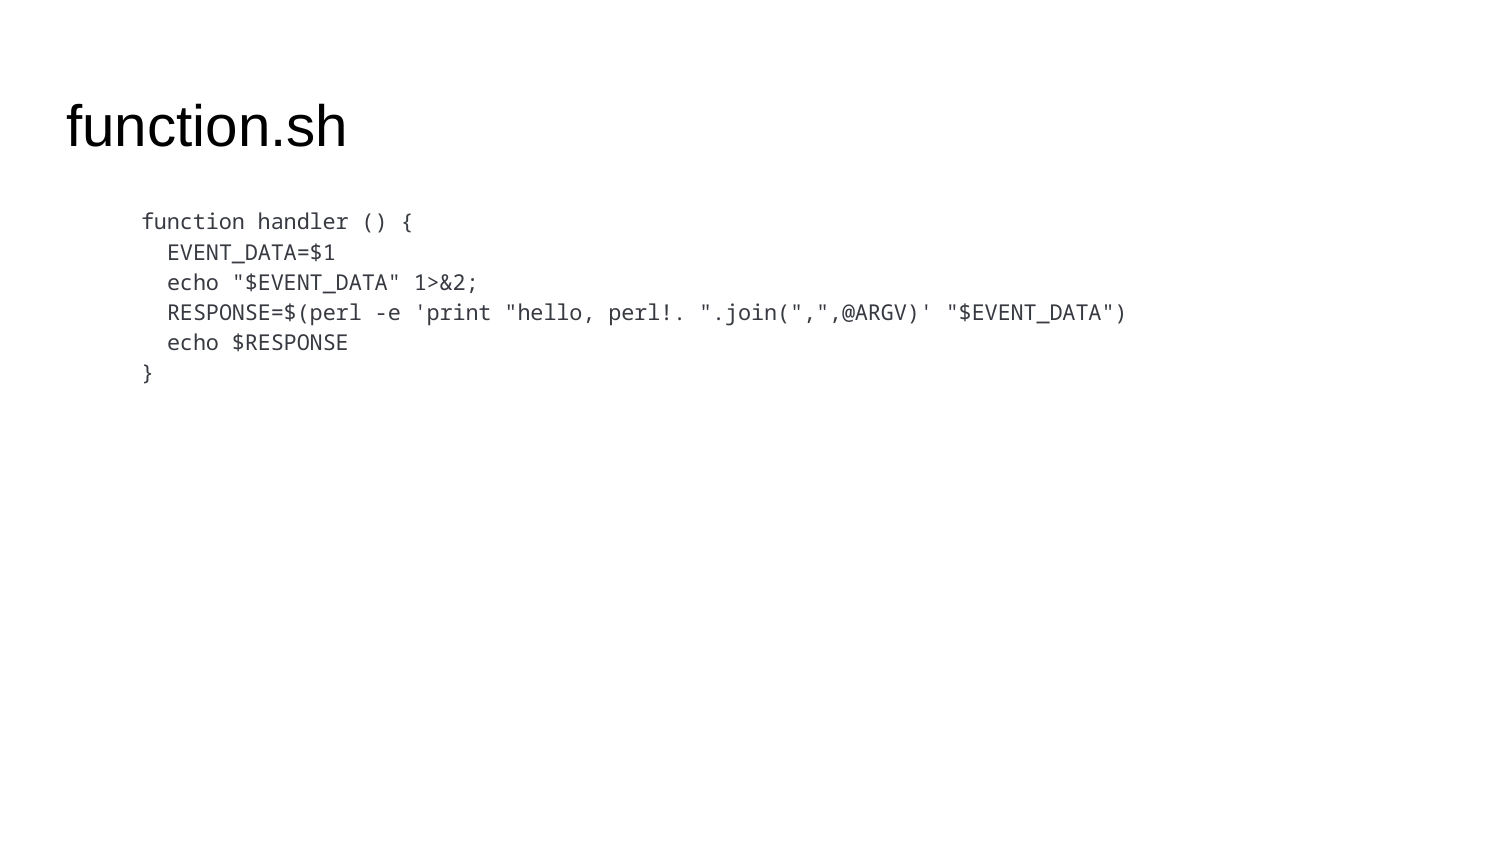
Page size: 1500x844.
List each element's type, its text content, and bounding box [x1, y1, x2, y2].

list function handler () { EVENT_DATA=$1 echo "$EVENT_DATA" 1>&2; RESPONSE=$(perl -e 'print "hello, perl!. ".join(",",@ARGV)' "$EVENT_DATA") echo $RESPONSE } [51, 189, 1449, 750]
title function.sh [51, 72, 1449, 167]
